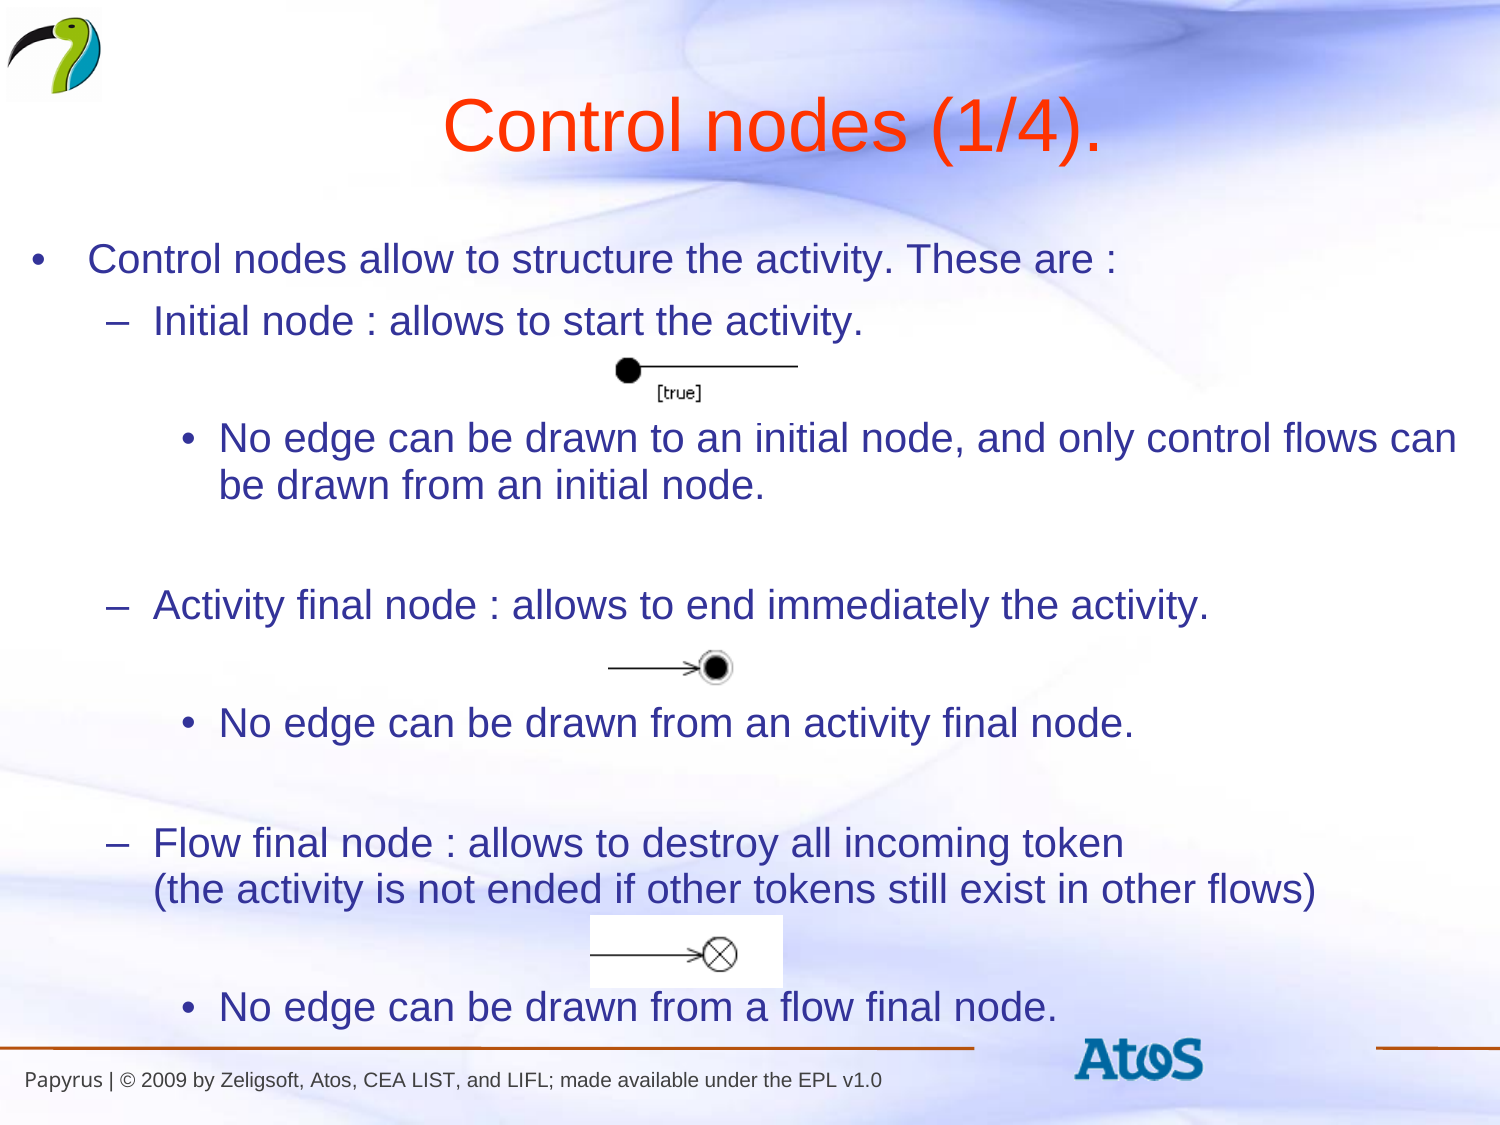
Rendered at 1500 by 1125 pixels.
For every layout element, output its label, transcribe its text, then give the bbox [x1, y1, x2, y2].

title Control nodes (1/4). [283, 64, 1264, 186]
list Control nodes allow to structure the activity. These are : Initial node : allows to start the activity. No edge can be drawn to an initial node, and only control flows can be drawn from an initial node. Activity final node : allows to end immediately the activity. No edge can be drawn from an activity final node. Flow final node : allows to destroy all incoming token (the activity is not ended if other tokens still exist in other flows) No edge can be drawn from a flow final node. [31, 236, 1469, 1035]
picture [0, 0, 1500, 1125]
